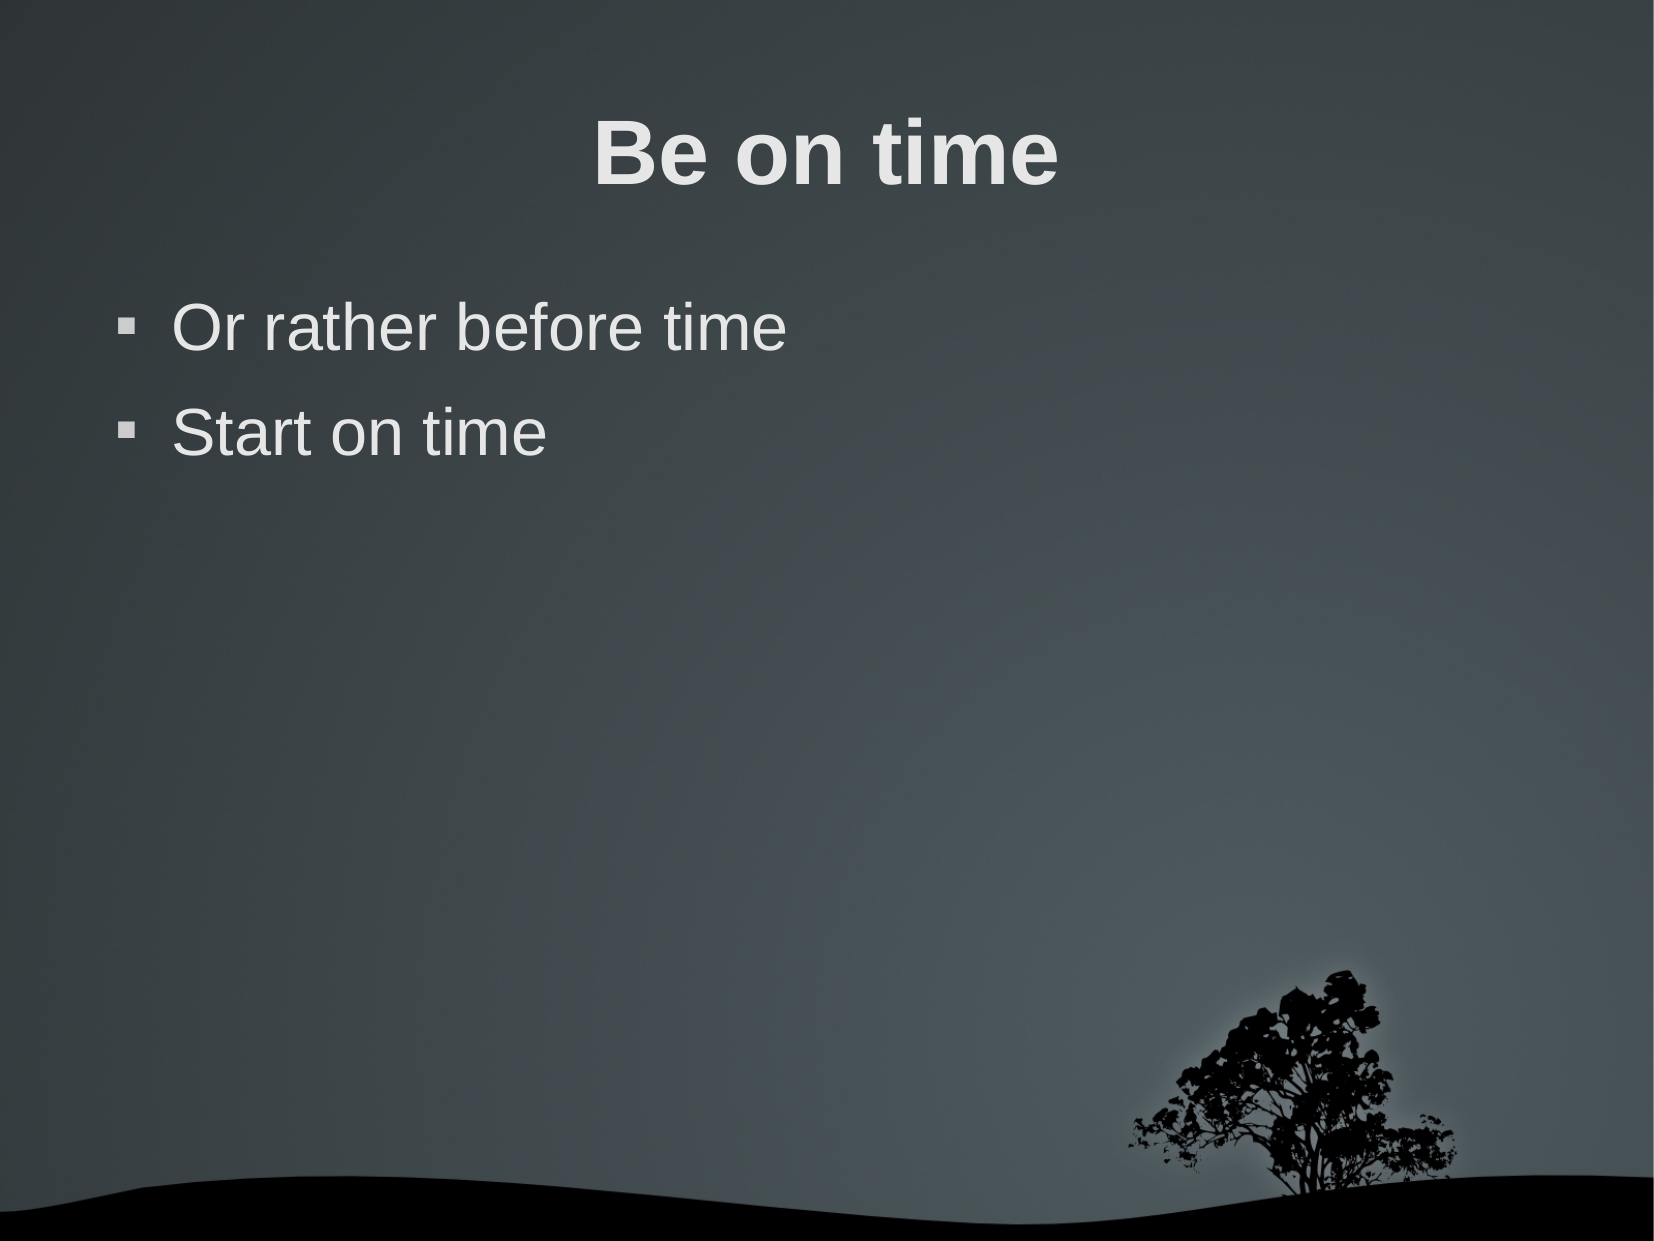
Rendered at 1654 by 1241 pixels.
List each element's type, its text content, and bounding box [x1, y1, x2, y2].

picture [0, 0, 1654, 1241]
list Or rather before time Start on time [82, 290, 1571, 1109]
title Be on time [82, 49, 1571, 257]
